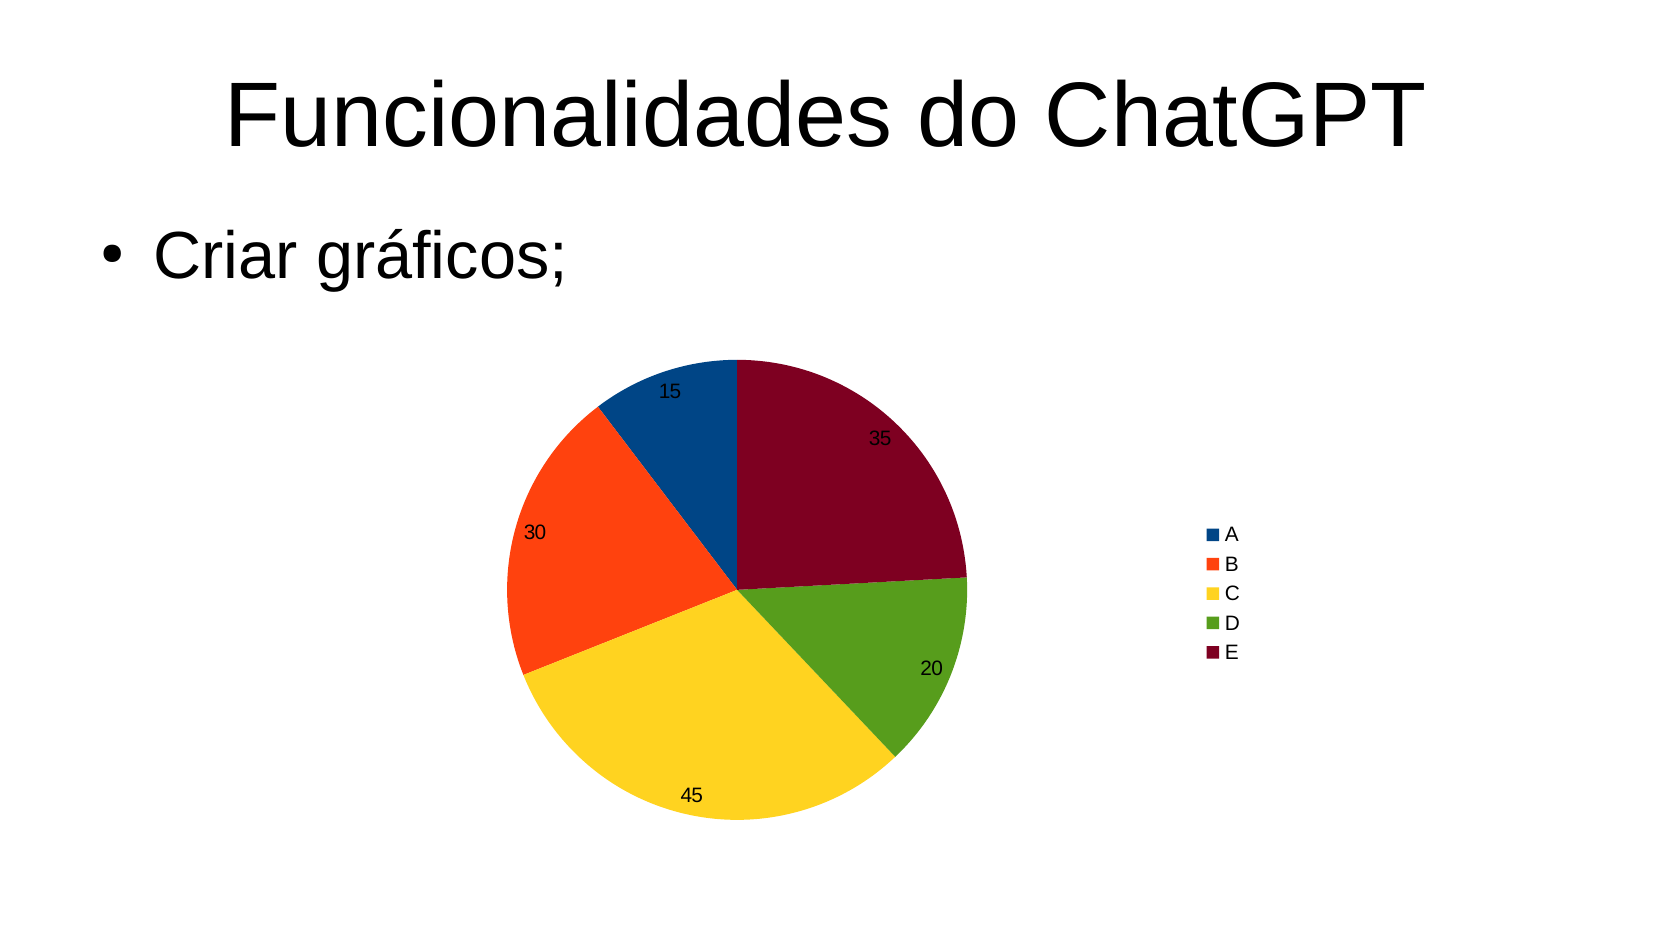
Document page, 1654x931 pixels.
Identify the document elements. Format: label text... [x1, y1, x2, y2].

chart [312, 327, 1259, 860]
list Criar gráficos; [82, 217, 1571, 758]
title Funcionalidades do ChatGPT [82, 37, 1571, 193]
